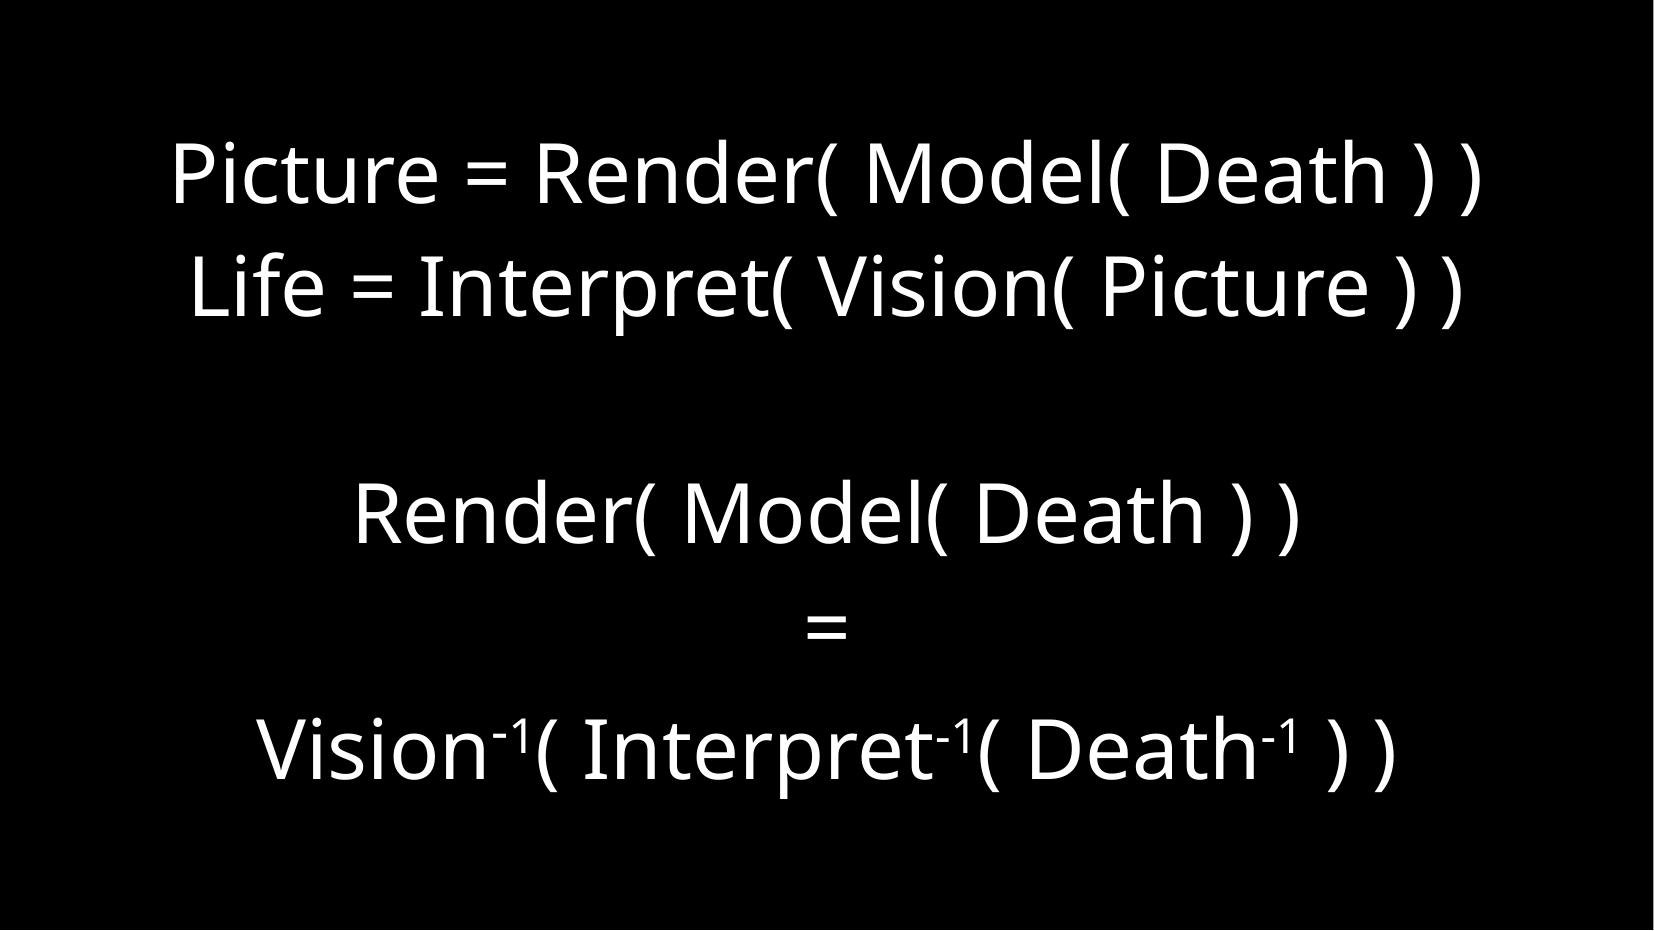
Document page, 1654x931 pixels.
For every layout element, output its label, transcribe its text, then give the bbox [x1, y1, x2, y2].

subtitle Picture = Render( Model( Death ) ) Life = Interpret( Vision( Picture ) ) Render( Model( Death ) ) = Vision-1( Interpret-1( Death-1 ) ) [82, 35, 1571, 886]
